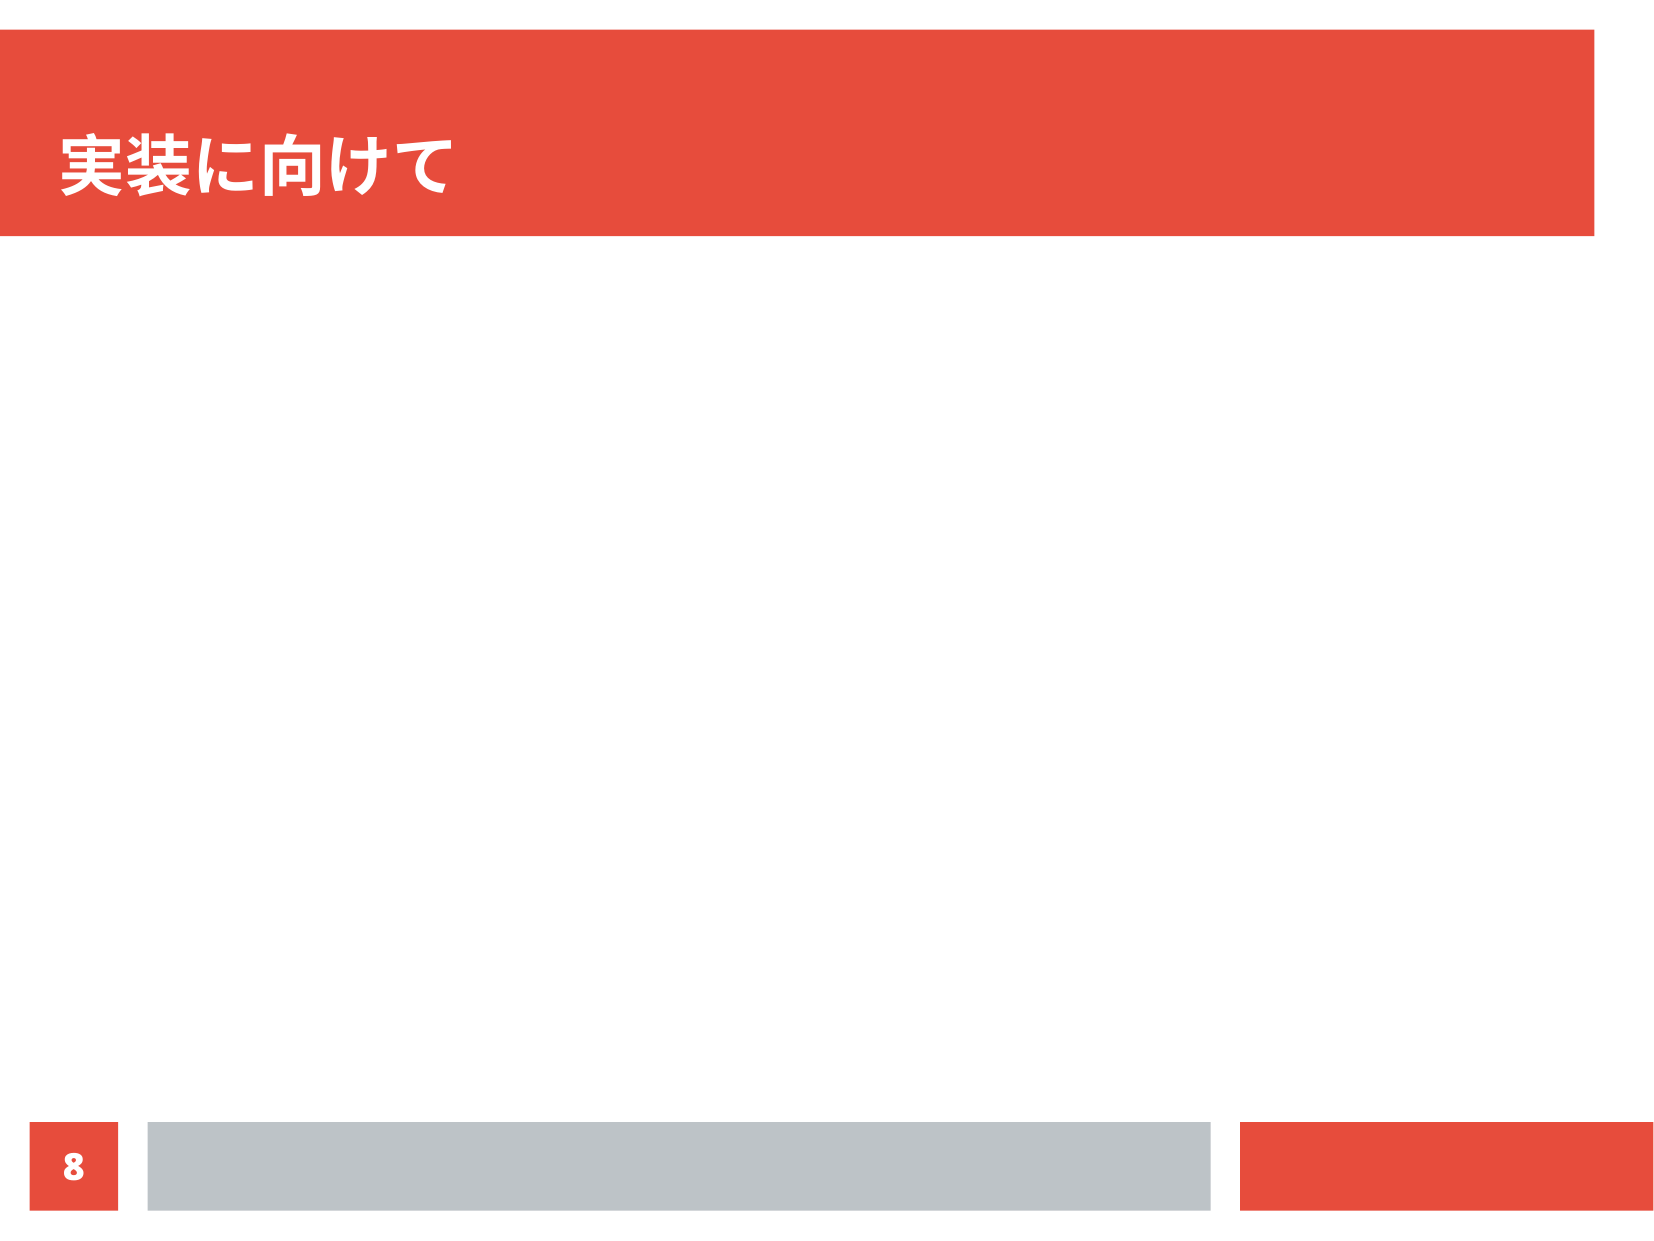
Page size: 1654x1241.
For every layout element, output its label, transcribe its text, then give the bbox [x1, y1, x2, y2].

title 実装に向けて [59, 59, 1595, 207]
